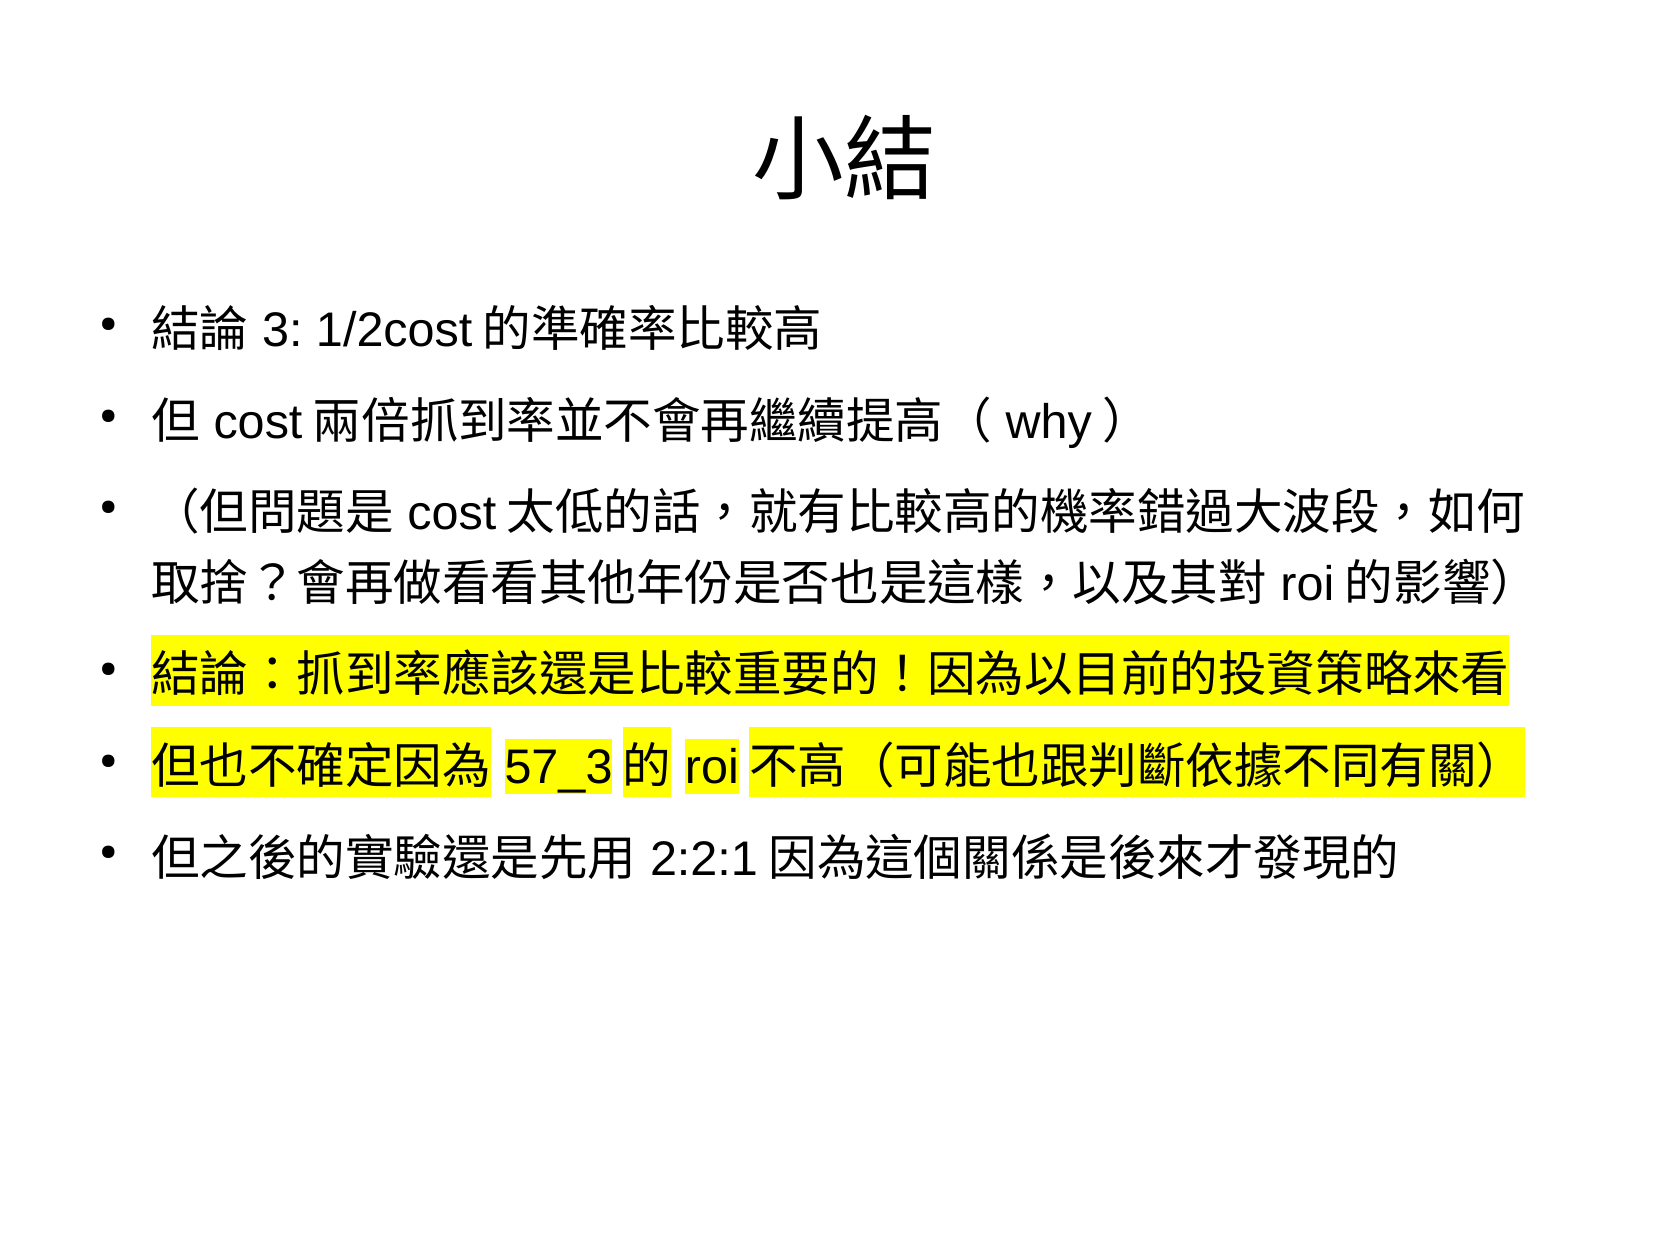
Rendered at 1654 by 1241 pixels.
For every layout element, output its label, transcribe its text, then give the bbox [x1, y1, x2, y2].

title 小結 [82, 45, 1571, 261]
list 結論3: 1/2cost的準確率比較高 但cost兩倍抓到率並不會再繼續提高（why） （但問題是cost太低的話，就有比較高的機率錯過大波段，如何取捨？會再做看看其他年份是否也是這樣，以及其對roi的影響） 結論：抓到率應該還是比較重要的！因為以目前的投資策略來看 但也不確定因為57_3的roi不高（可能也跟判斷依據不同有關） 但之後的實驗還是先用2:2:1因為這個關係是後來才發現的 [82, 290, 1571, 1010]
